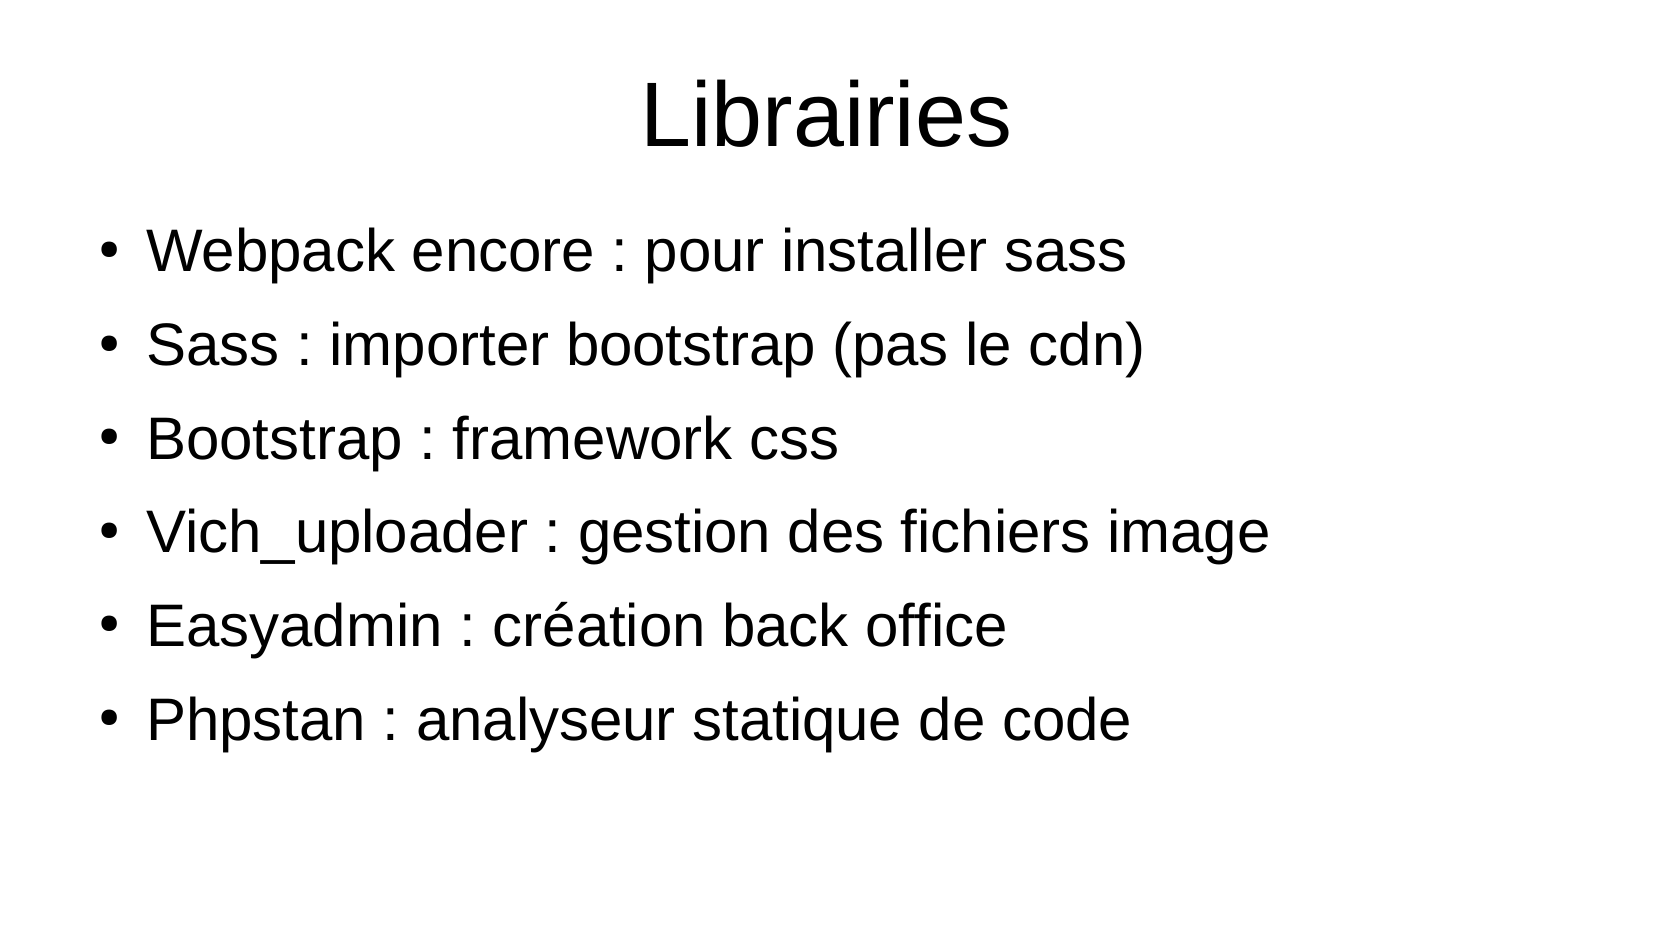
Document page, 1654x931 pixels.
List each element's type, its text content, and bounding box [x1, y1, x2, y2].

title Librairies [82, 37, 1571, 193]
list Webpack encore : pour installer sass Sass : importer bootstrap (pas le cdn) Bootstrap : framework css Vich_uploader : gestion des fichiers image Easyadmin : création back office Phpstan : analyseur statique de code [82, 217, 1571, 758]
